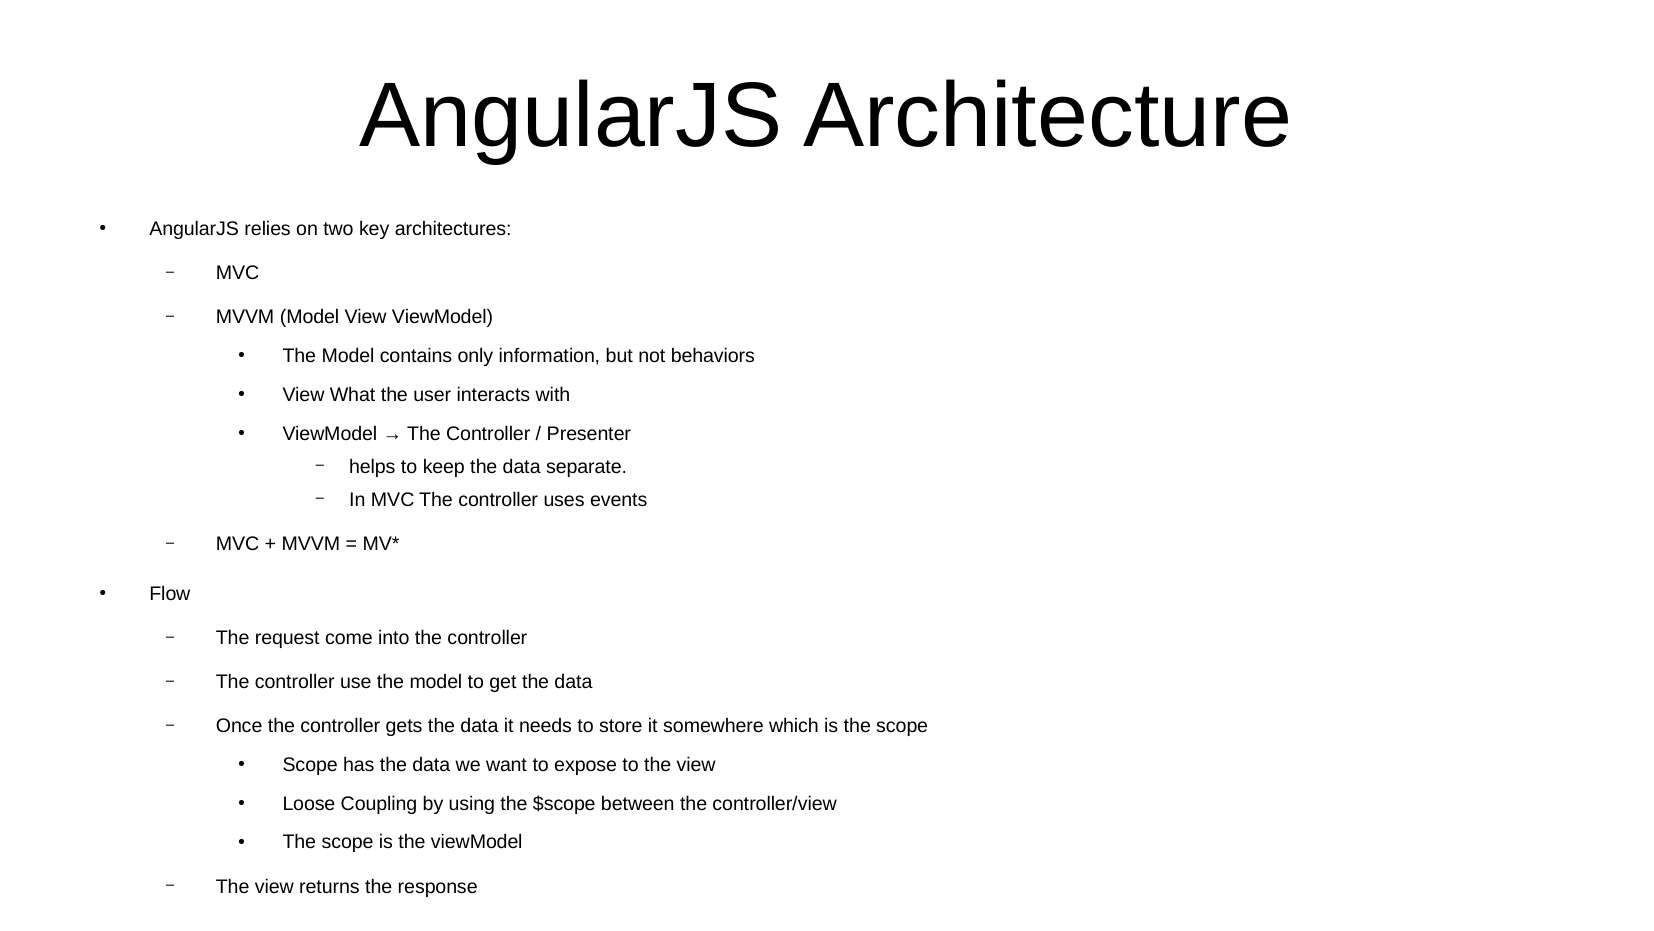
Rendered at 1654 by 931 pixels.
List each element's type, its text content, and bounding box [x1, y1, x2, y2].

list AngularJS relies on two key architectures: MVC MVVM (Model View ViewModel) The Model contains only information, but not behaviors View What the user interacts with ViewModel → The Controller / Presenter helps to keep the data separate. In MVC The controller uses events MVC + MVVM = MV* Flow The request come into the controller The controller use the model to get the data Once the controller gets the data it needs to store it somewhere which is the scope Scope has the data we want to expose to the view Loose Coupling by using the $scope between the controller/view The scope is the viewModel The view returns the response [82, 217, 1576, 901]
title AngularJS Architecture [82, 37, 1571, 193]
